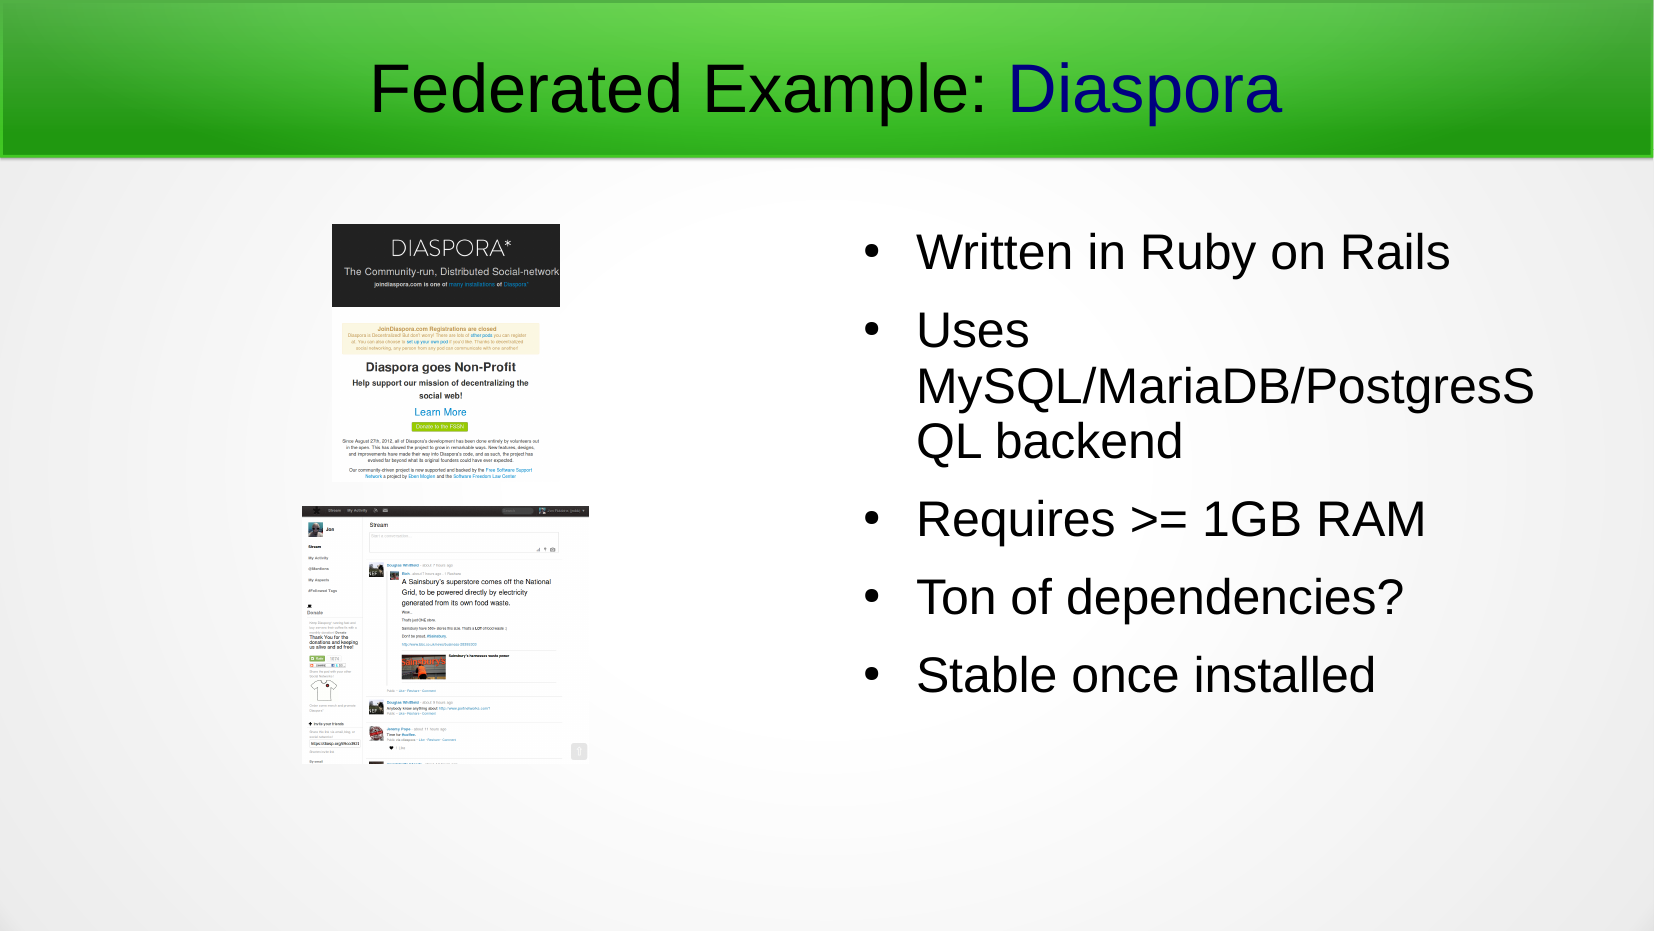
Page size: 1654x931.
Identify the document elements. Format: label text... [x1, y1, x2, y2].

list Written in Ruby on Rails Uses MySQL/MariaDB/PostgresSQL backend Requires >= 1GB RAM Ton of dependencies? Stable once installed [845, 224, 1572, 764]
title Federated Example: Diaspora [82, 35, 1571, 142]
picture [332, 224, 560, 482]
picture [302, 506, 589, 764]
